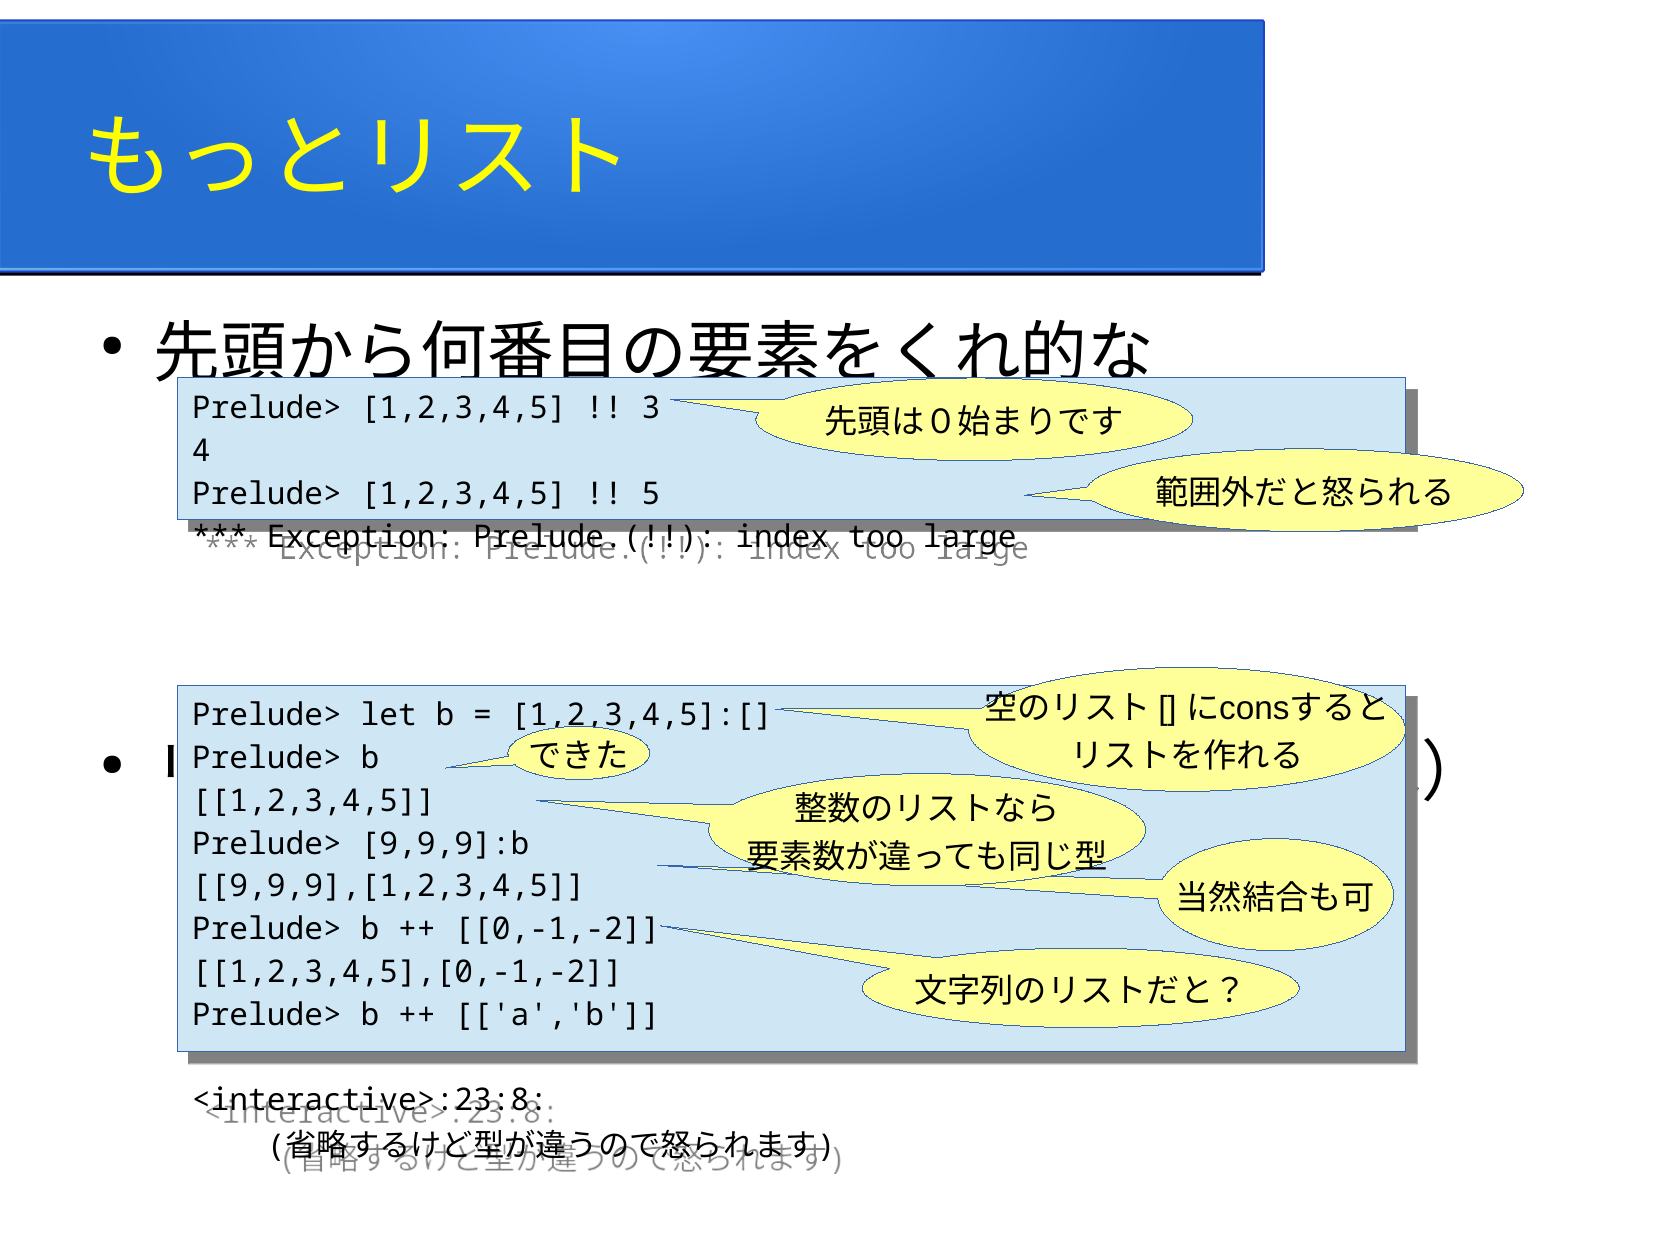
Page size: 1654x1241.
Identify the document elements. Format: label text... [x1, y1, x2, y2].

text_box 文字列のリストだと？ [660, 925, 1300, 1028]
text_box 空のリスト [] にconsすると リストを作れる [775, 667, 1406, 792]
text_box 先頭は０始まりです [670, 377, 1193, 461]
text_box 整数のリストなら 要素数が違っても同じ型 [536, 773, 1146, 886]
text_box Prelude> let b = [1,2,3,4,5]:[] Prelude> b [[1,2,3,4,5]] Prelude> [9,9,9]:b [[9,9,9],[1,2,3,4,5]] Prelude> b ++ [[0,-1,-2]] [[1,2,3,4,5],[0,-1,-2]] Prelude> b ++ [['a','b']] <interactive>:23:8: (省略するけど型が違うので怒られます) [177, 685, 1406, 1052]
text_box できた [445, 726, 650, 780]
text_box Prelude> [1,2,3,4,5] !! 3 4 Prelude> [1,2,3,4,5] !! 5 *** Exception: Prelude.(!!): index too large [177, 377, 1406, 520]
text_box 当然結合も可 [657, 865, 792, 875]
title もっとリスト [82, 47, 1235, 252]
text_box 範囲外だと怒られる [1024, 448, 1524, 532]
list 先頭から何番目の要素をくれ的な リスト入りリスト（リスト自体も型だしね） [82, 299, 1571, 1111]
text_box 当然結合も可 [965, 838, 1394, 951]
